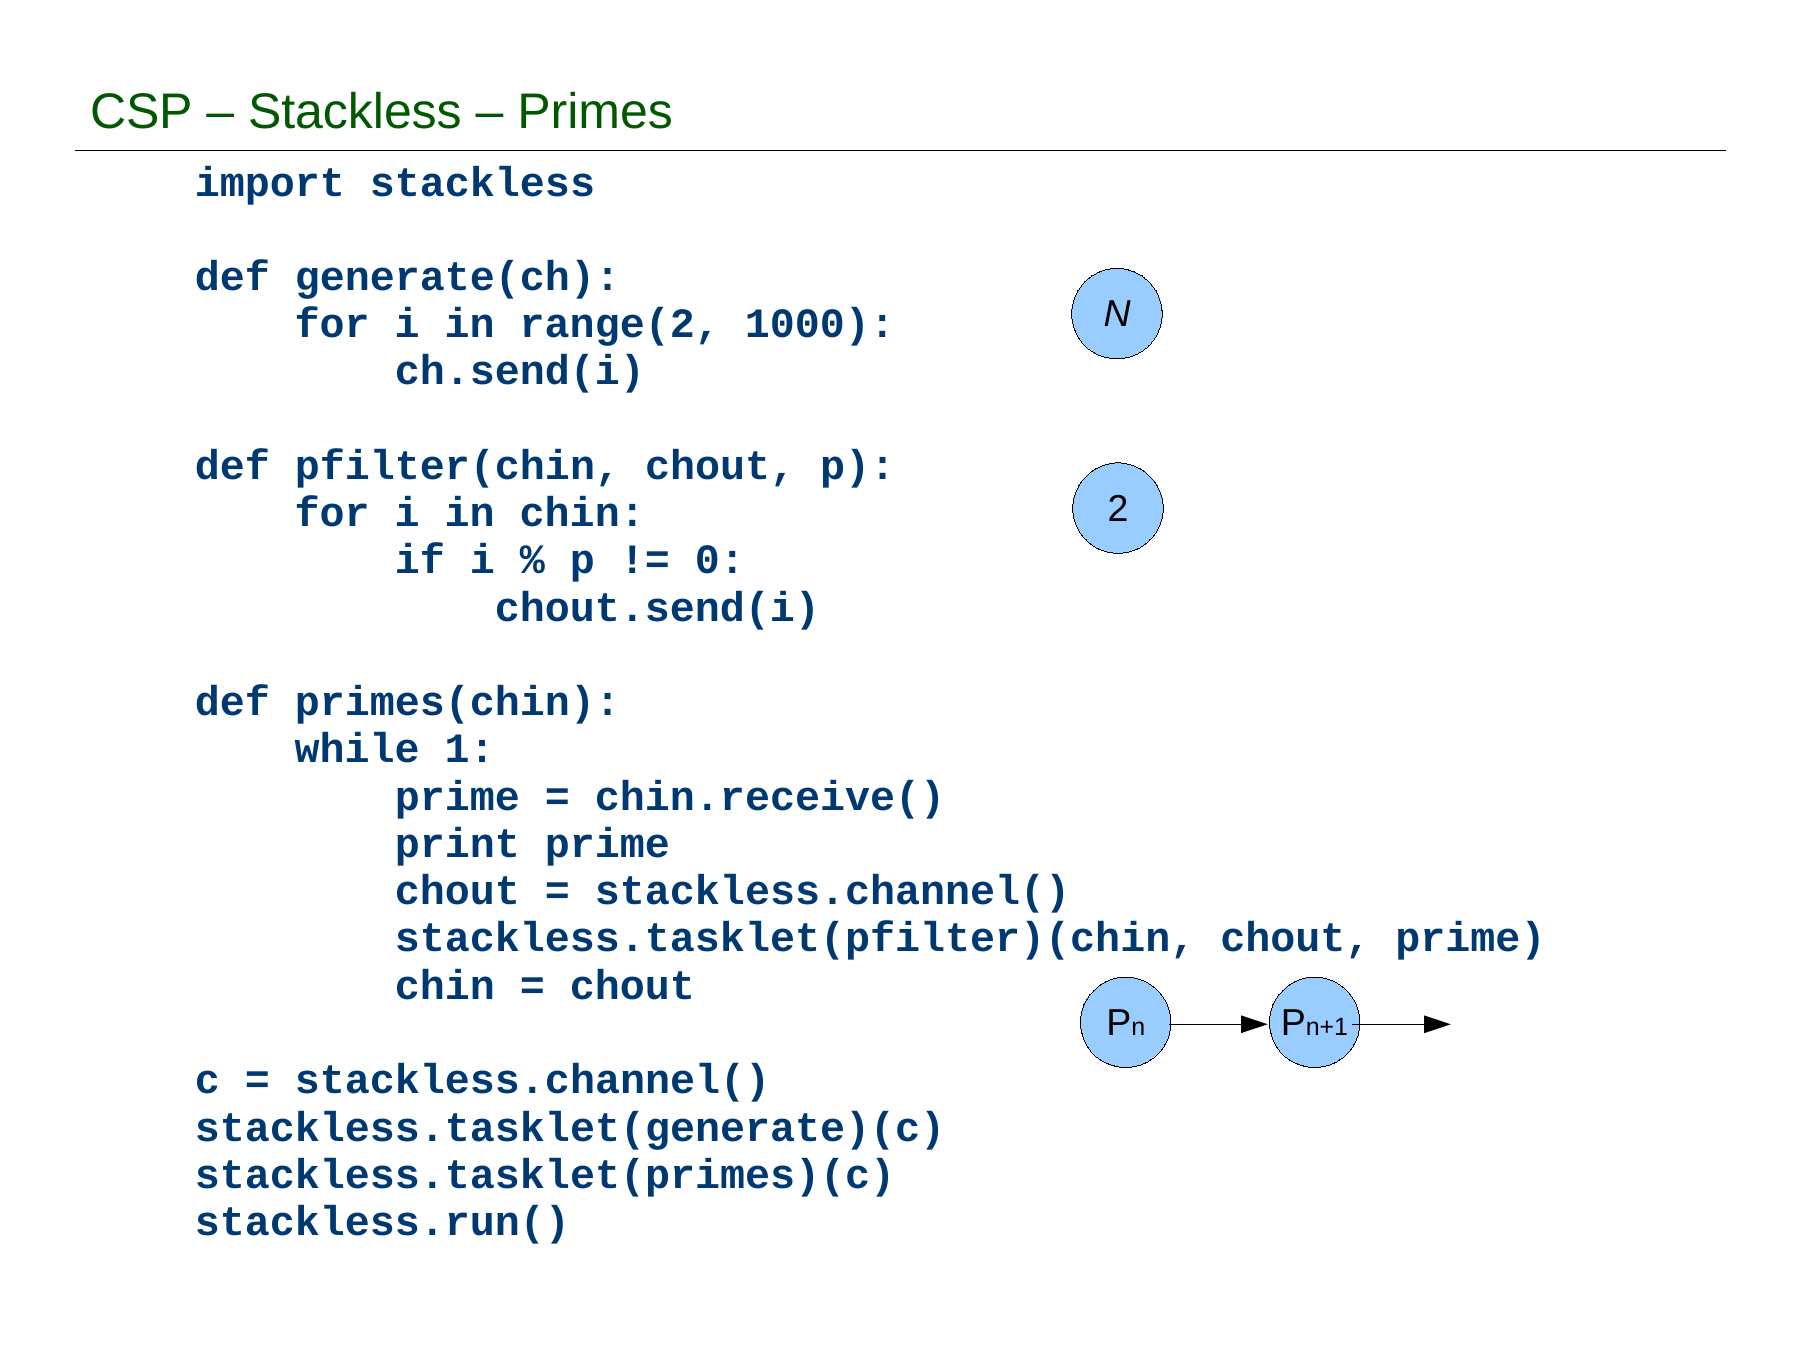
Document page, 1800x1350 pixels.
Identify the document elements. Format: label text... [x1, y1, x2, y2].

text_box 2 [1072, 462, 1164, 554]
title CSP – Stackless – Primes [90, 38, 1710, 147]
text_box N [1071, 268, 1163, 359]
text_box import stackless def generate(ch): for i in range(2, 1000): ch.send(i) def pfilter(chin, chout, p): for i in chin: if i % p != 0: chout.send(i) def primes(chin): while 1: prime = chin.receive() print prime chout = stackless.channel() stackless.tasklet(pfilter)(chin, chout, prime) chin = chout c = stackless.channel() stackless.tasklet(generate)(c) stackless.tasklet(primes)(c) stackless.run() [179, 153, 1800, 1303]
text_box Pn+1 [1269, 977, 1360, 1068]
text_box Pn [1080, 977, 1171, 1068]
